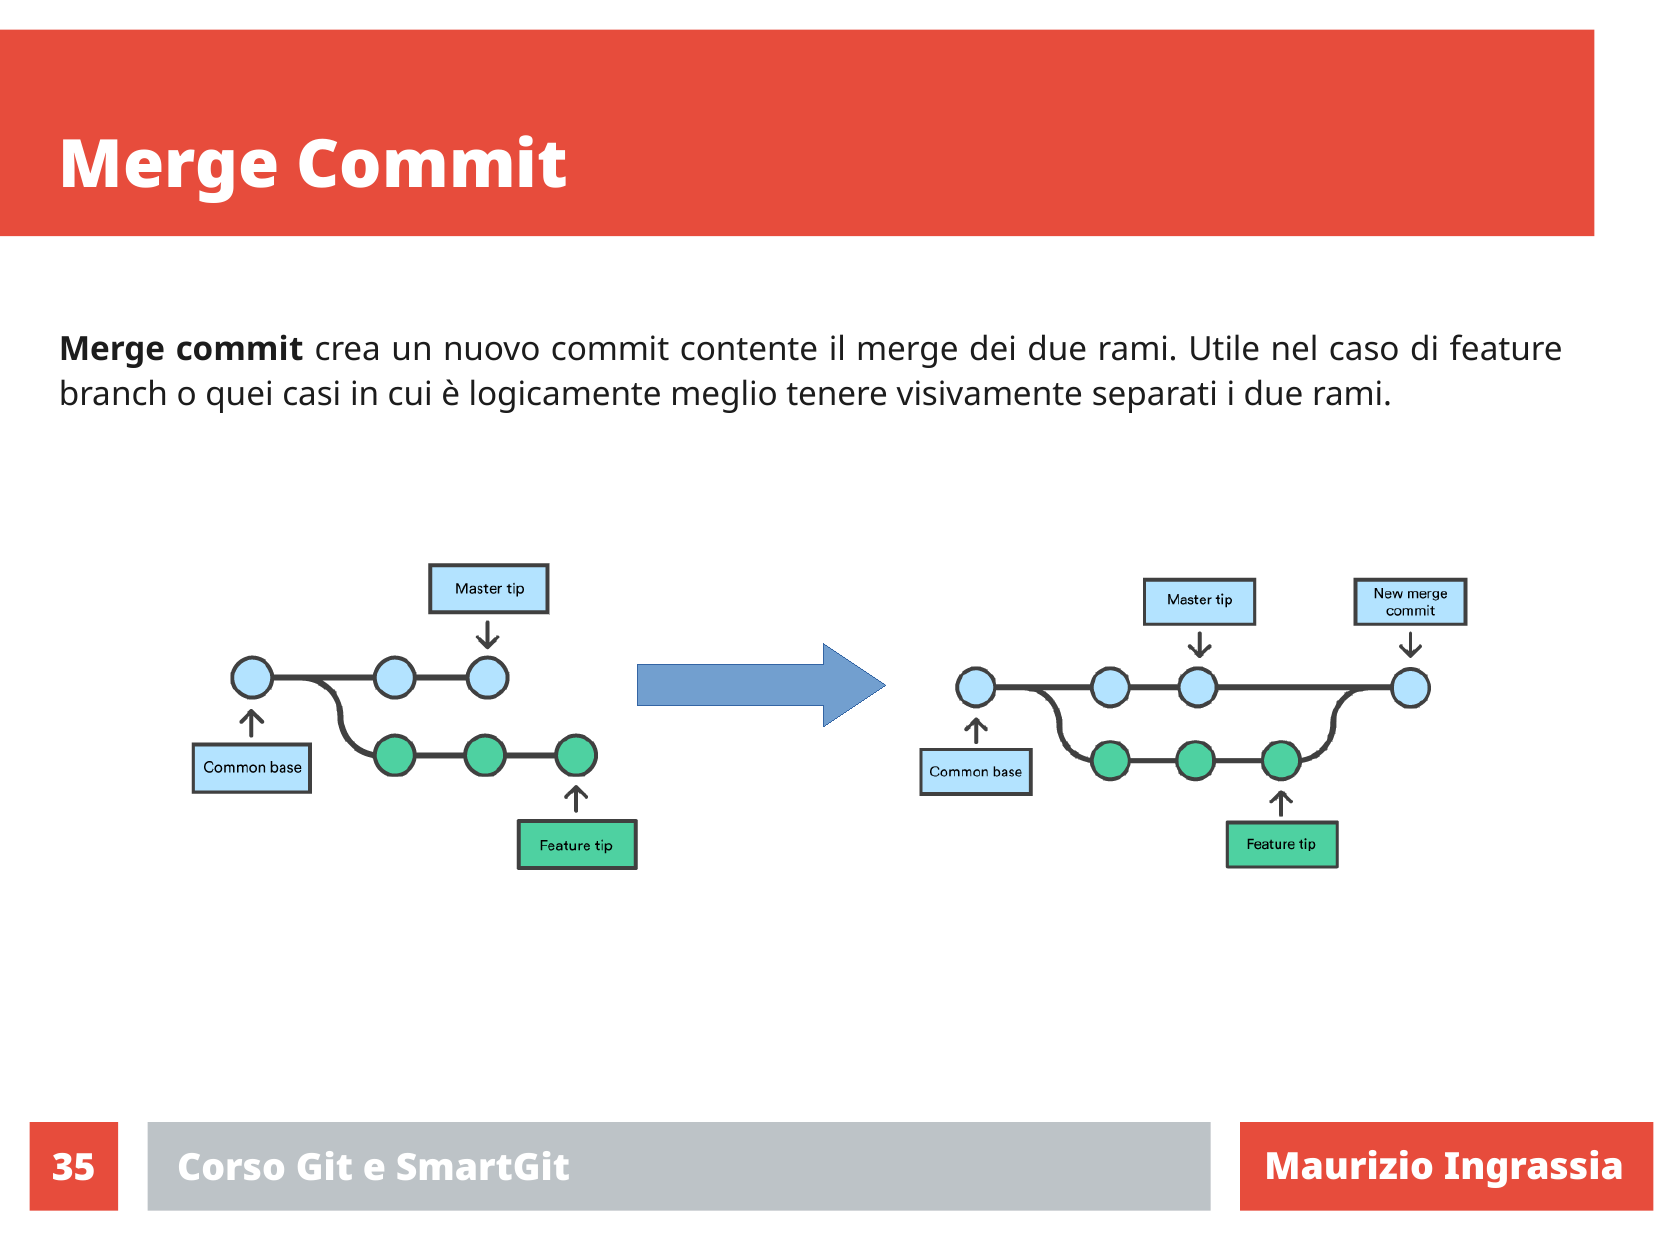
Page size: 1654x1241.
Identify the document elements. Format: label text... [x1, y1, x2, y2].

title Merge Commit [59, 59, 1595, 207]
picture [106, 551, 745, 880]
picture [838, 483, 1552, 892]
list Merge commit crea un nuovo commit contente il merge dei due rami. Utile nel caso di feature branch o quei casi in cui è logicamente meglio tenere visivamente separati i due rami. [59, 324, 1565, 1093]
text_box [745, 601, 886, 727]
